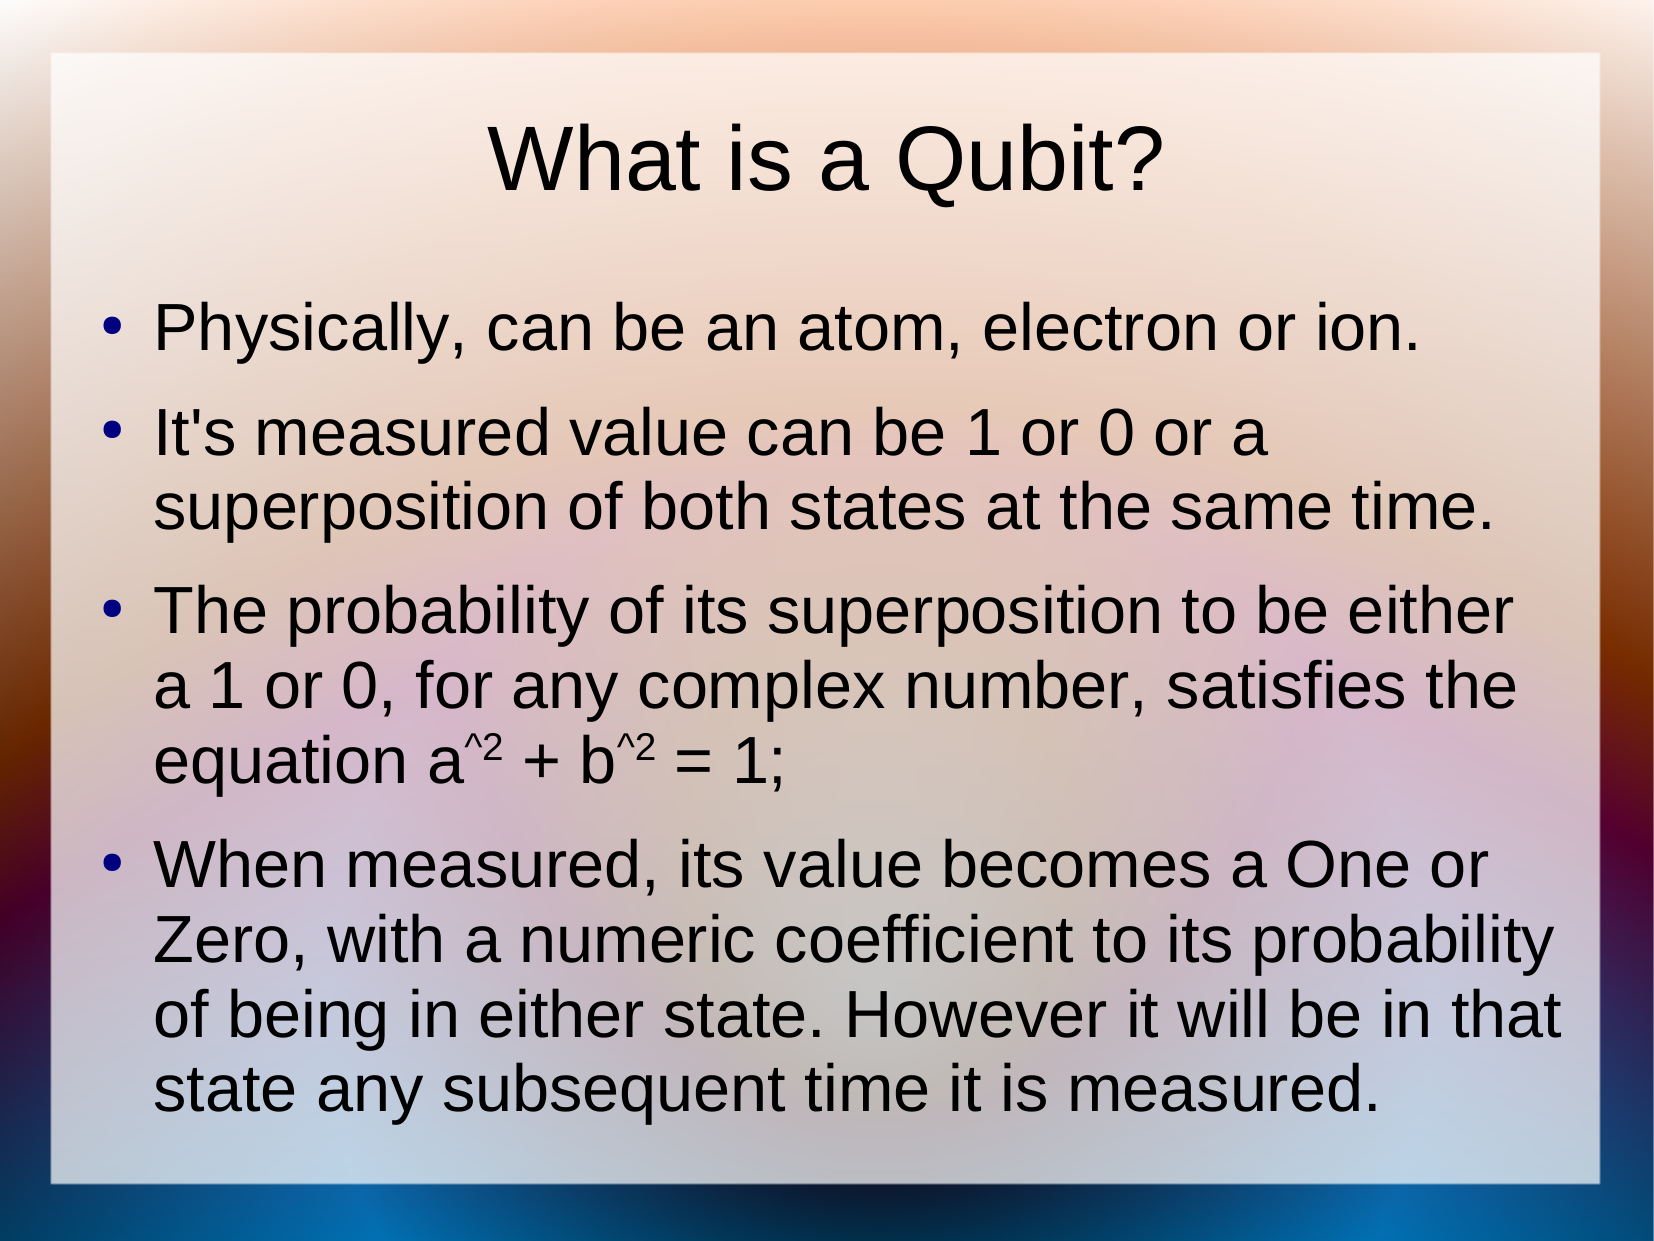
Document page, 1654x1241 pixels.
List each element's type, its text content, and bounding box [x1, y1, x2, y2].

list Physically, can be an atom, electron or ion. It's measured value can be 1 or 0 or a superposition of both states at the same time. The probability of its superposition to be either a 1 or 0, for any complex number, satisfies the equation a^2 + b^2 = 1; When measured, its value becomes a One or Zero, with a numeric coefficient to its probability of being in either state. However it will be in that state any subsequent time it is measured. [82, 290, 1571, 1241]
picture [0, 0, 1654, 1241]
title What is a Qubit? [82, 55, 1571, 263]
